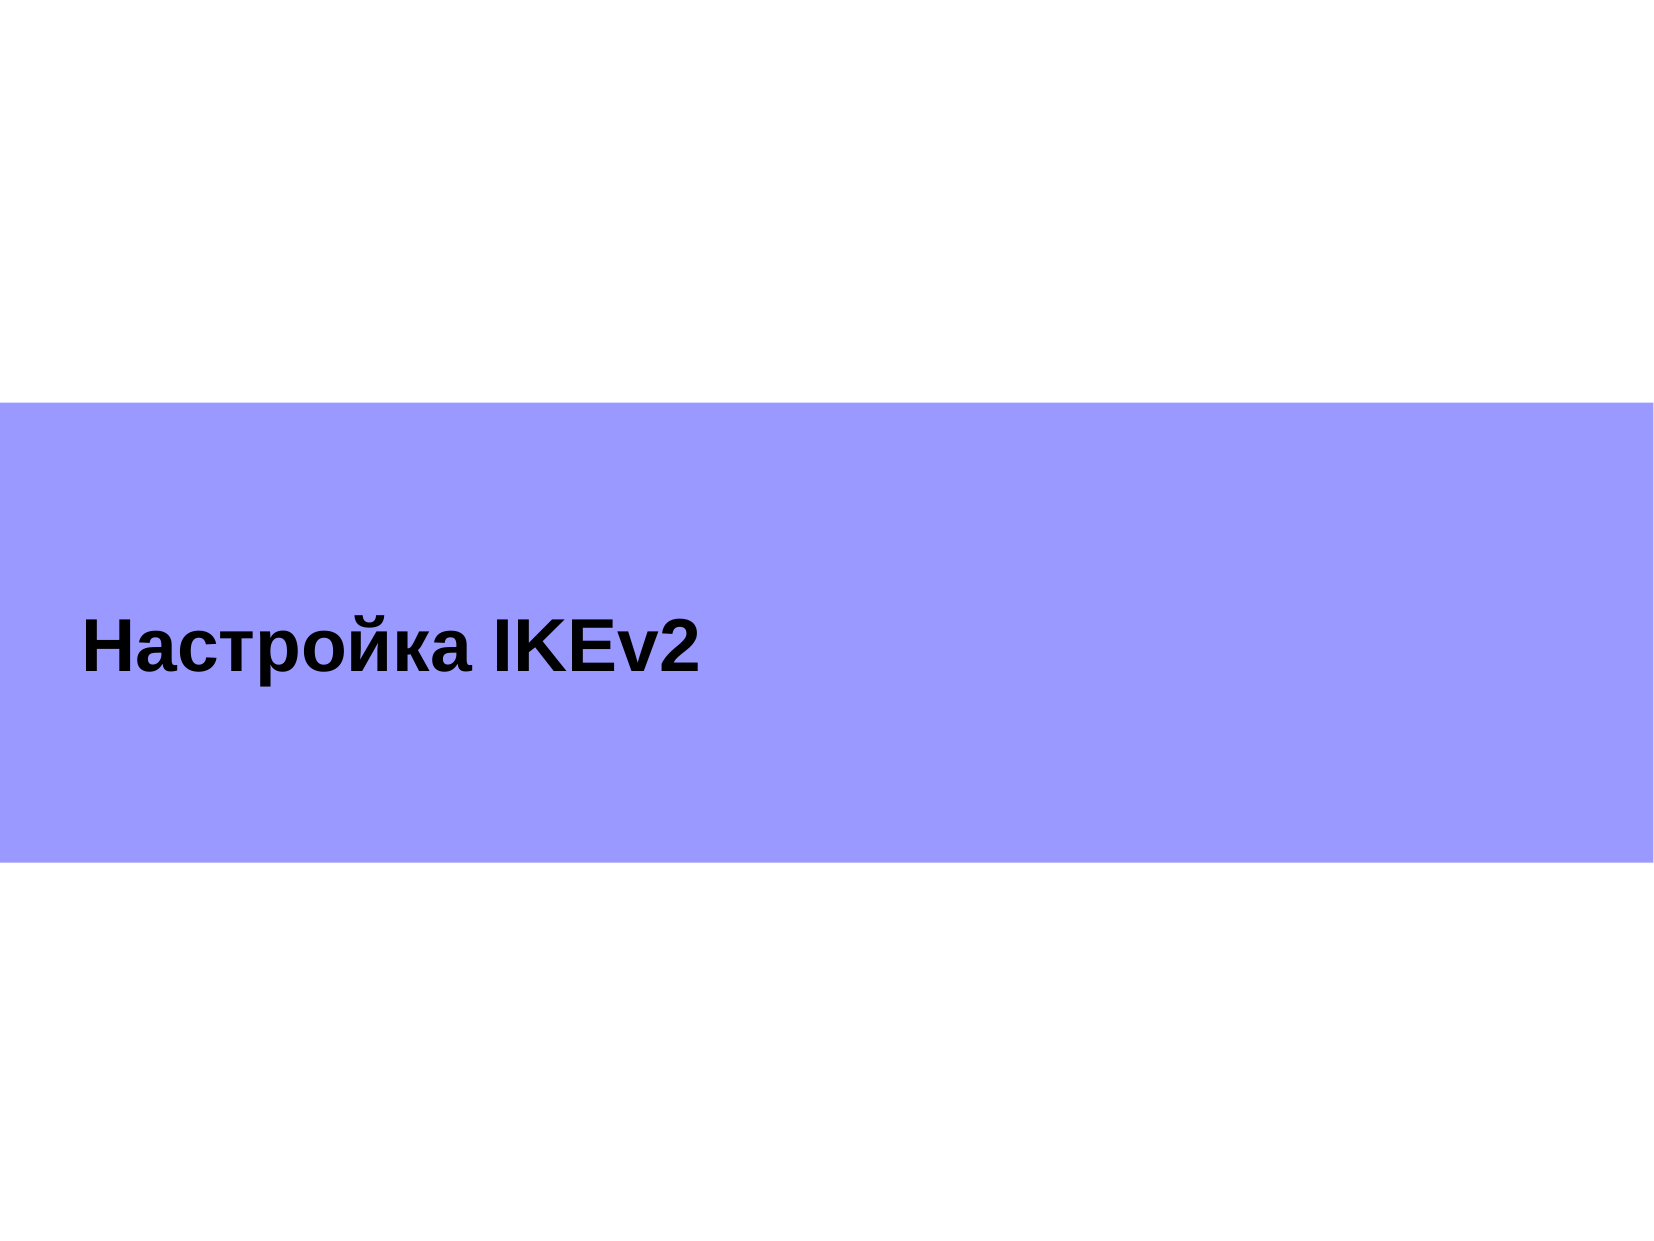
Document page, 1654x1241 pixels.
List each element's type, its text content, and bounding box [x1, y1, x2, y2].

text_box Настройка IKEv2 [67, 600, 1530, 772]
